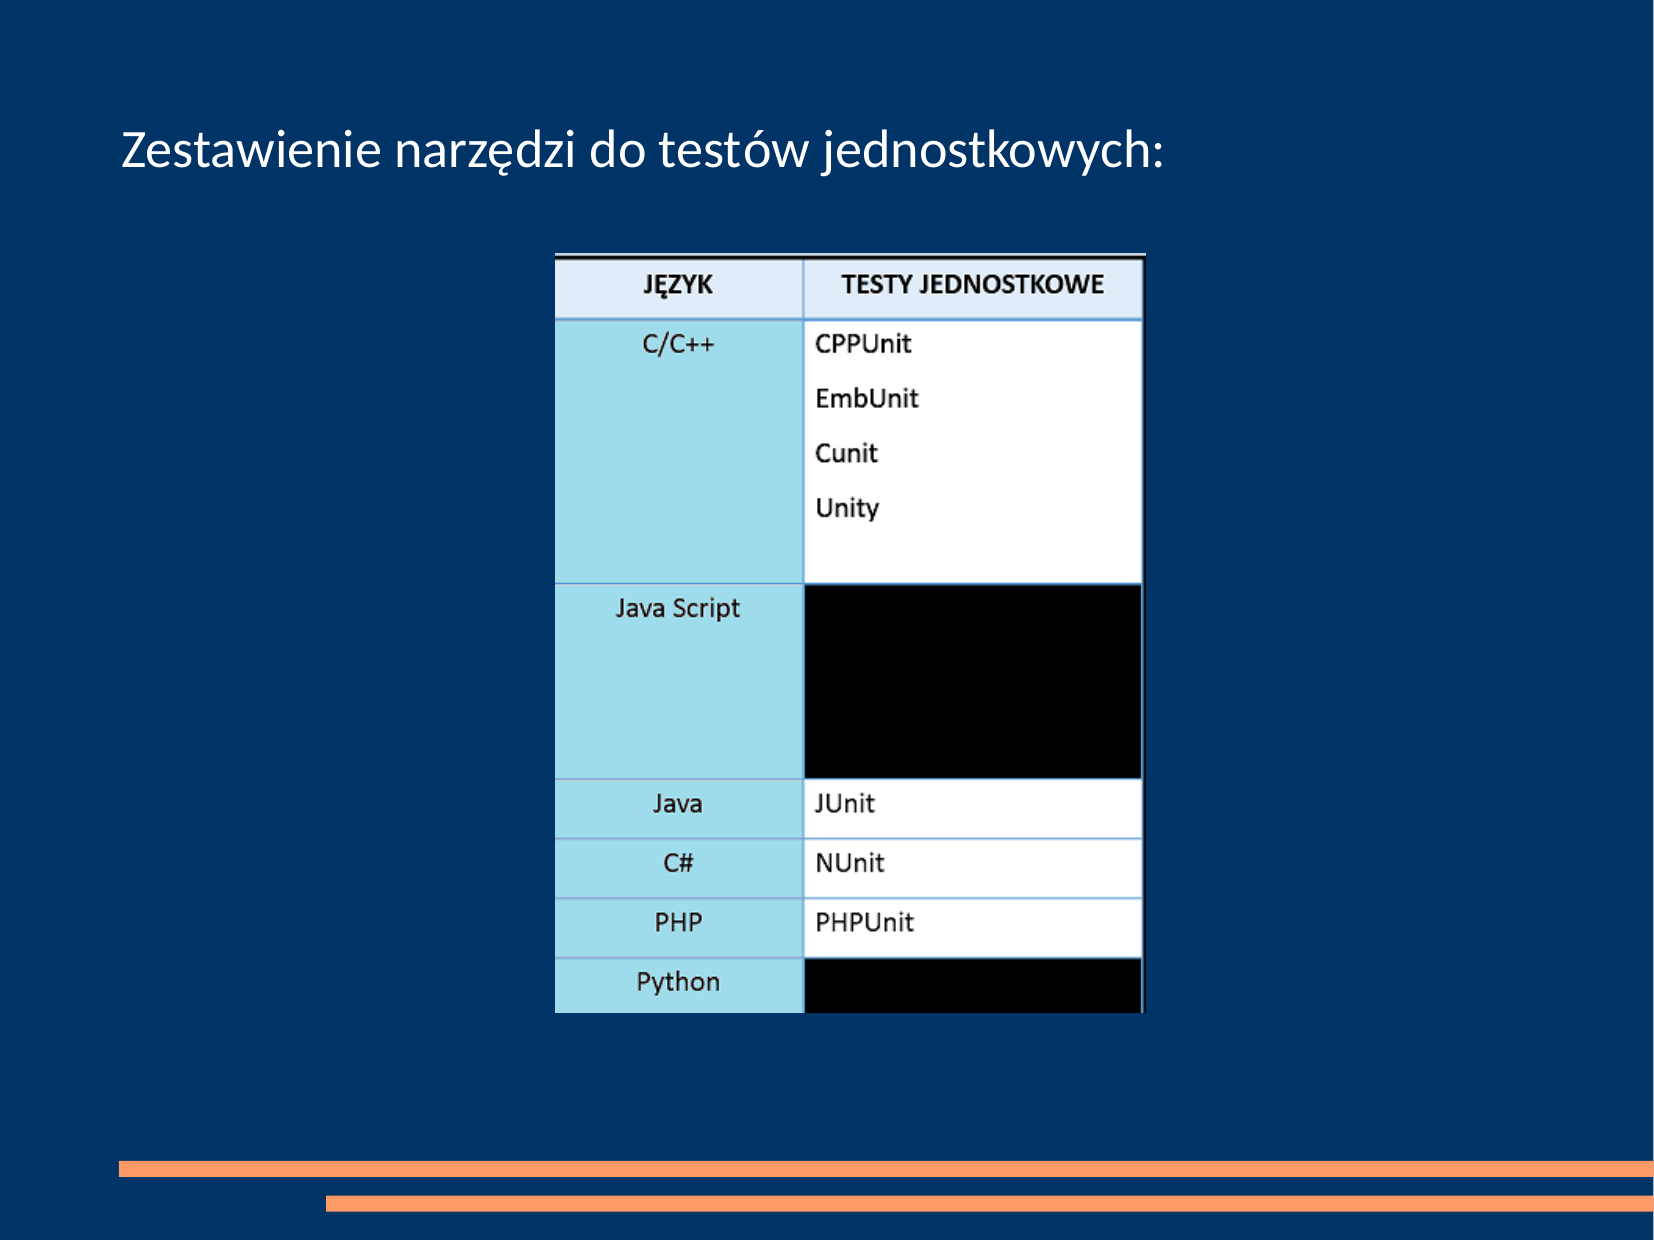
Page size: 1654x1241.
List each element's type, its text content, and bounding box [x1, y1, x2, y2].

picture [555, 253, 1146, 1013]
title Zestawienie narzędzi do testów jednostkowych: [121, 46, 1534, 254]
